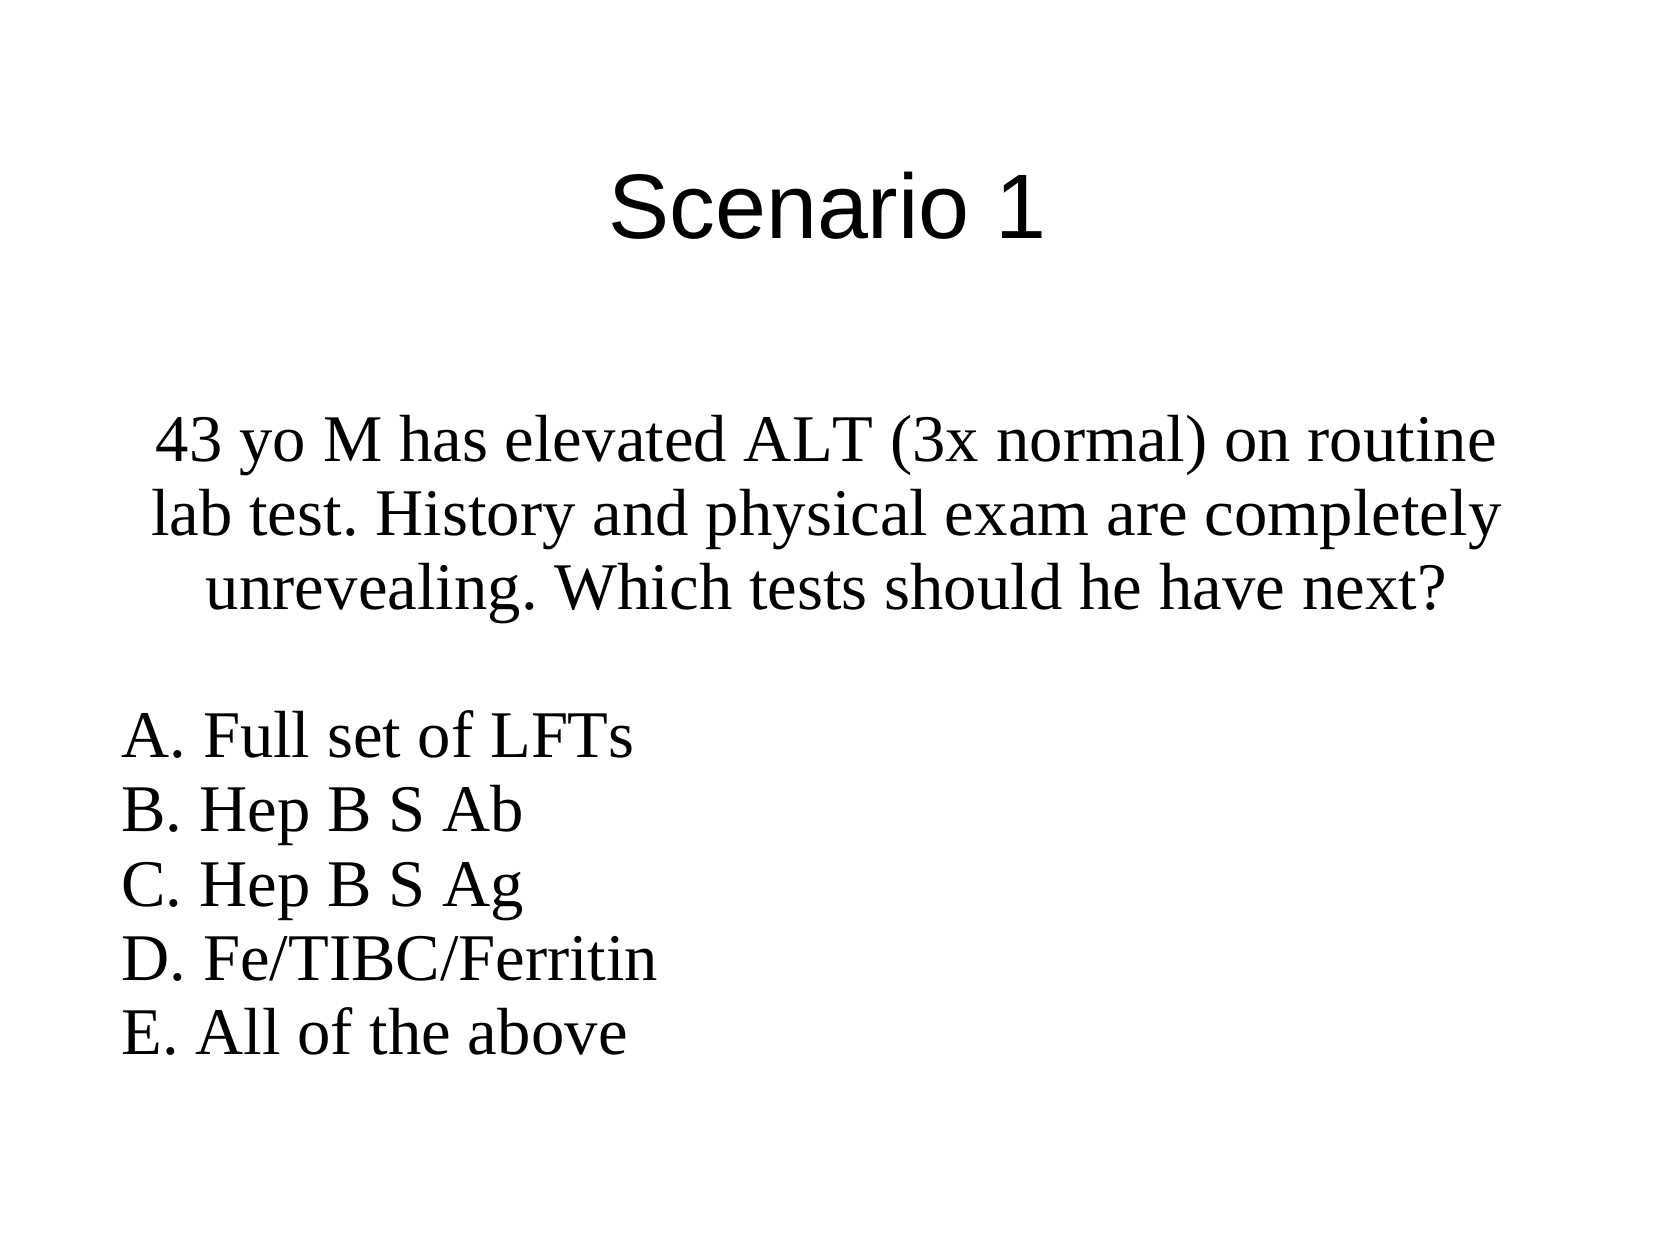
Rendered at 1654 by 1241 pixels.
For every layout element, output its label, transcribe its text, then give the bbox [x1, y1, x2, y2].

subtitle 43 yo M has elevated ALT (3x normal) on routine lab test. History and physical exam are completely unrevealing. Which tests should he have next? A. Full set of LFTs B. Hep B S Ab C. Hep B S Ag D. Fe/TIBC/Ferritin E. All of the above [121, 344, 1534, 1127]
title Scenario 1 [121, 102, 1534, 311]
